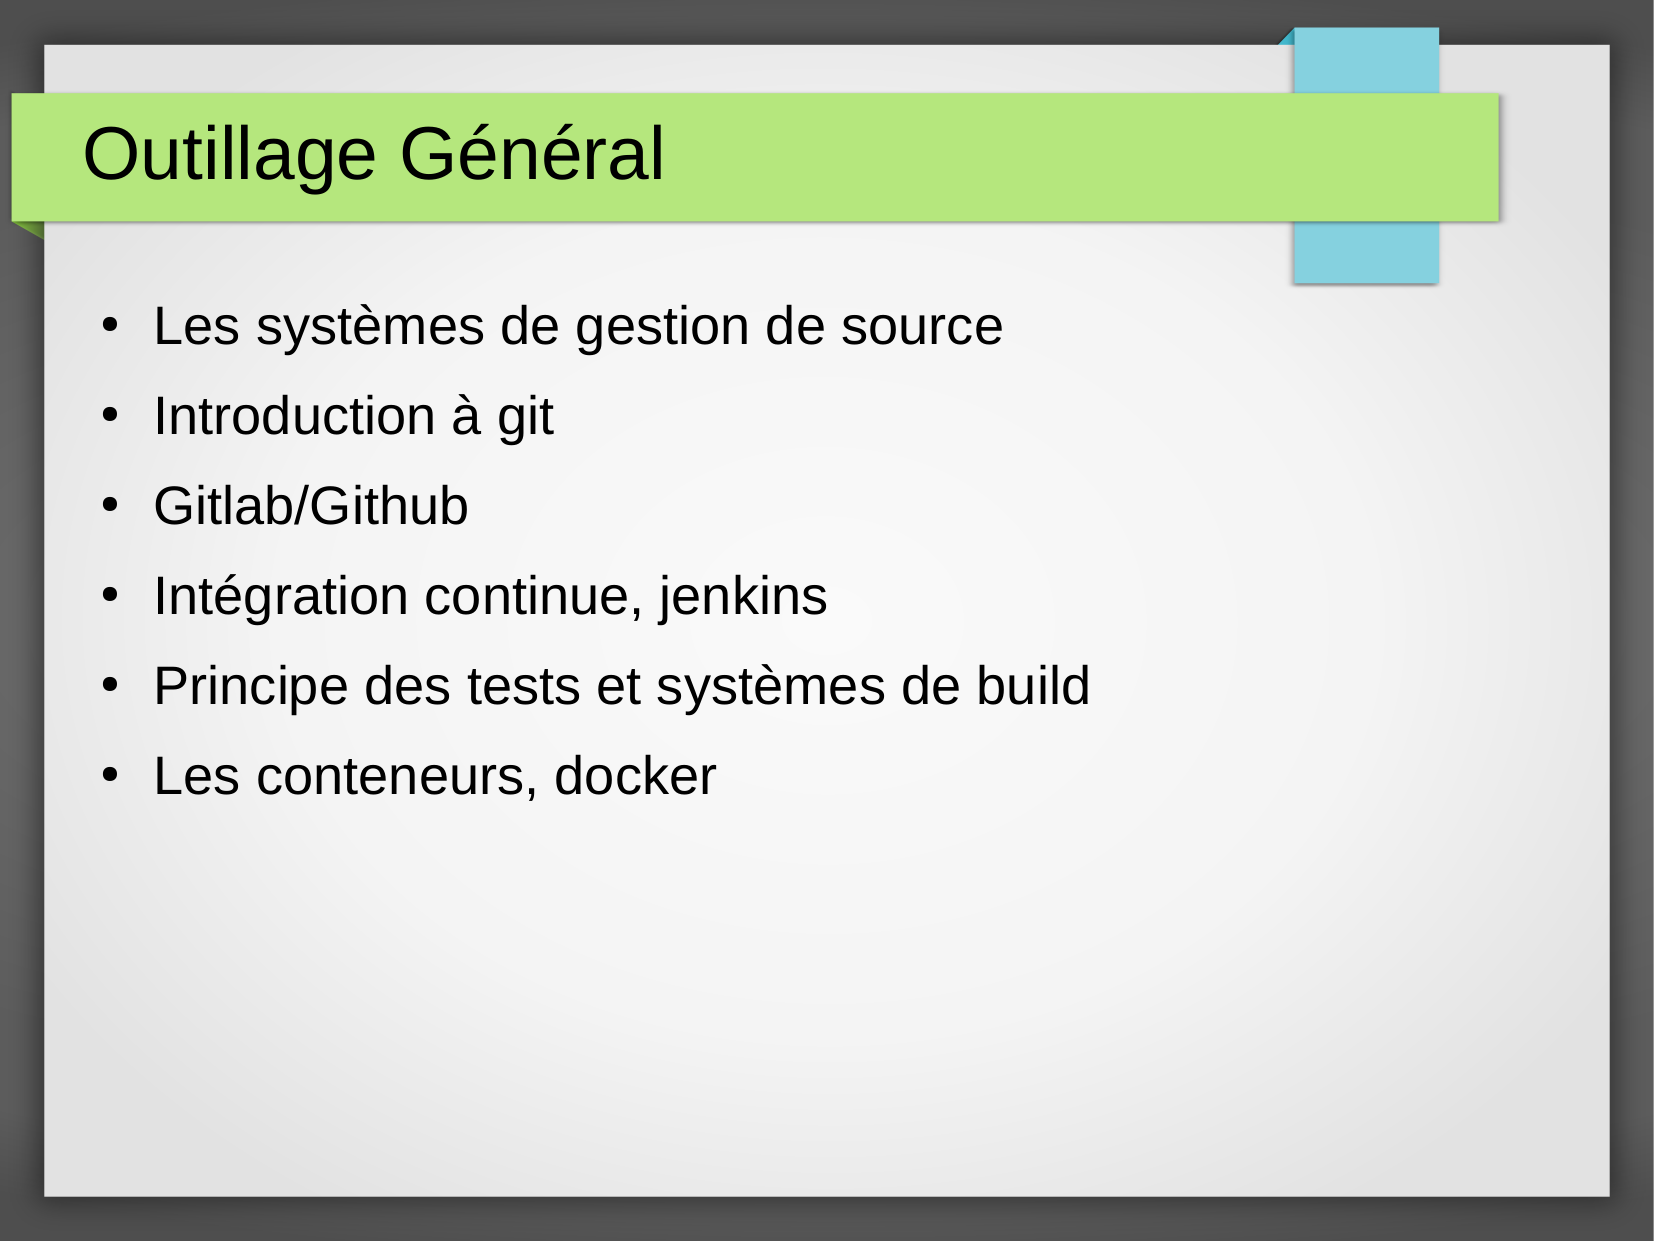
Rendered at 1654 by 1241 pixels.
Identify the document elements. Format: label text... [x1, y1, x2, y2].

list Les systèmes de gestion de source Introduction à git Gitlab/Github Intégration continue, jenkins Principe des tests et systèmes de build Les conteneurs, docker [82, 295, 1571, 1015]
title Outillage Général [82, 94, 1264, 213]
picture [0, 0, 1654, 1241]
